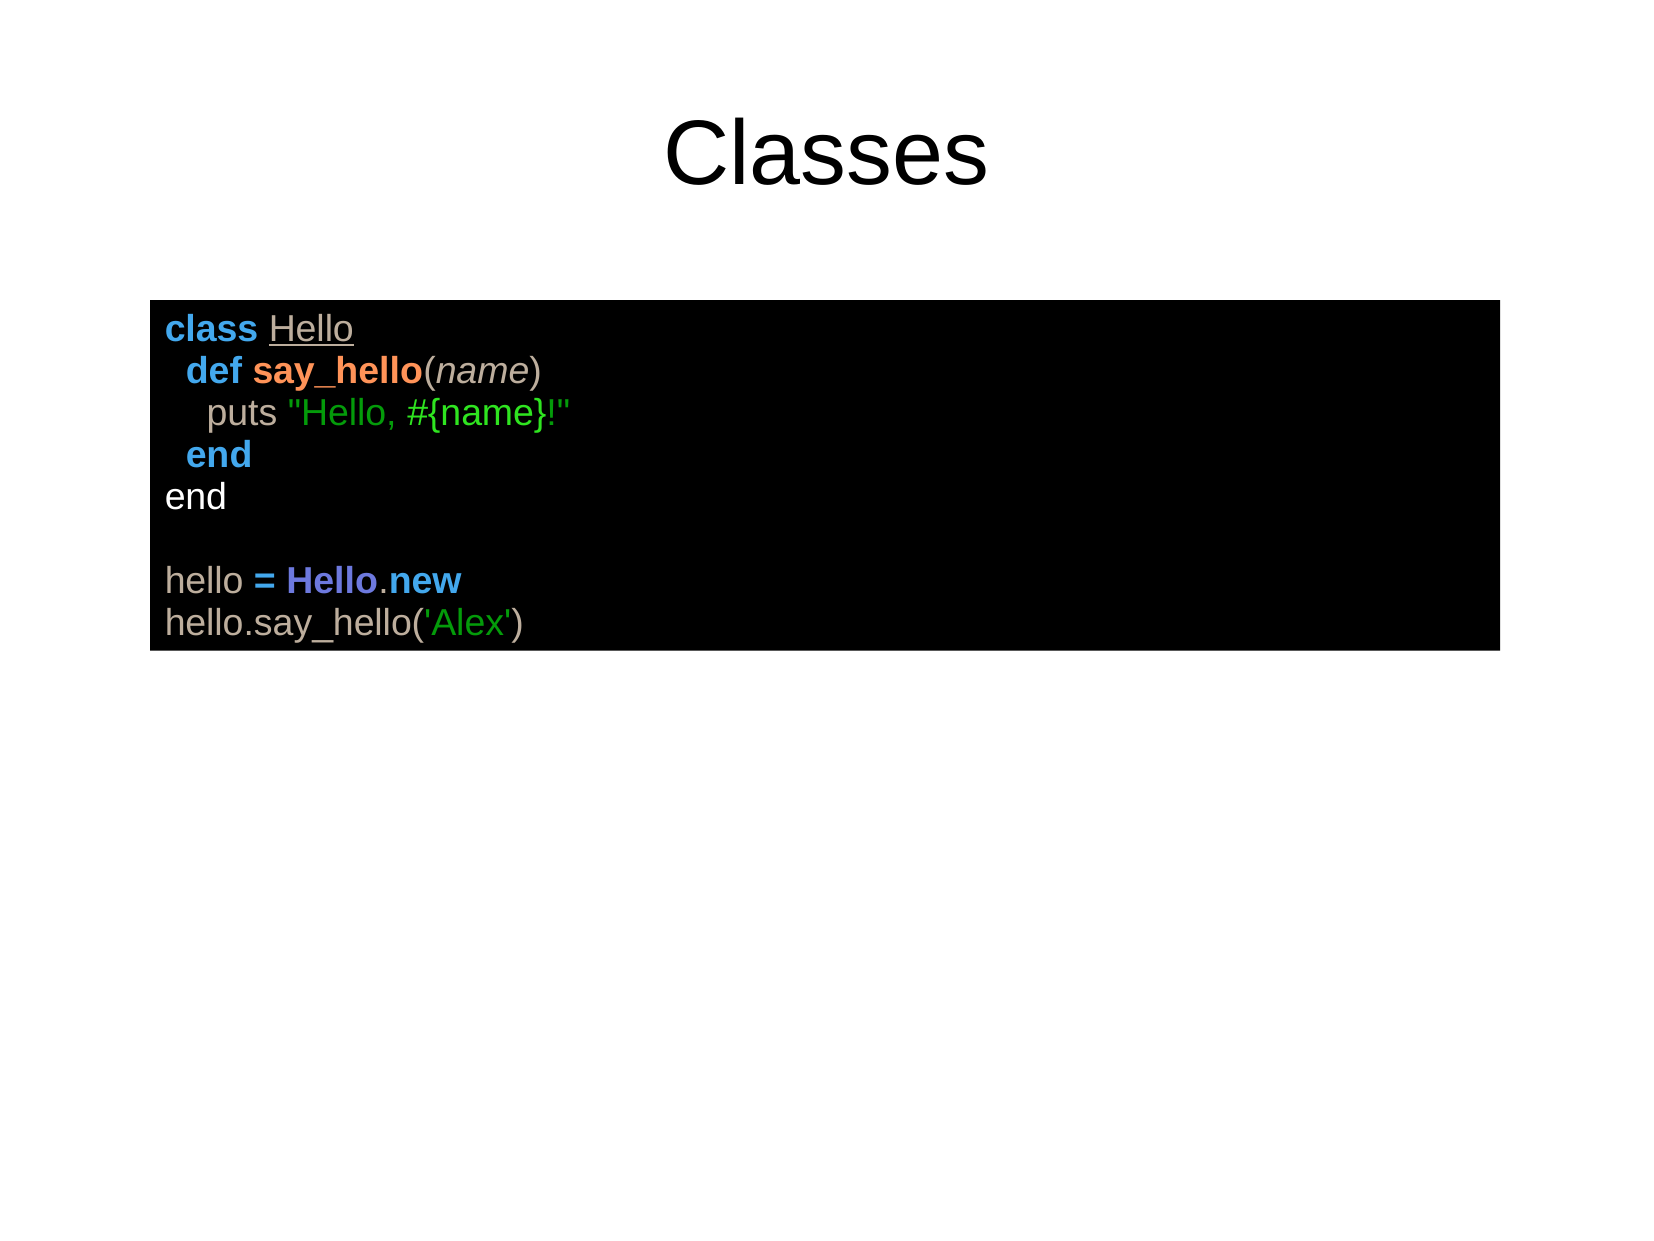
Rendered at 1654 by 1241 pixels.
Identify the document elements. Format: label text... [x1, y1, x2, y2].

text_box class Hello def say_hello(name) puts "Hello, #{name}!" end end hello = Hello.new hello.say_hello('Alex') [150, 300, 1501, 651]
title Classes [82, 49, 1571, 257]
